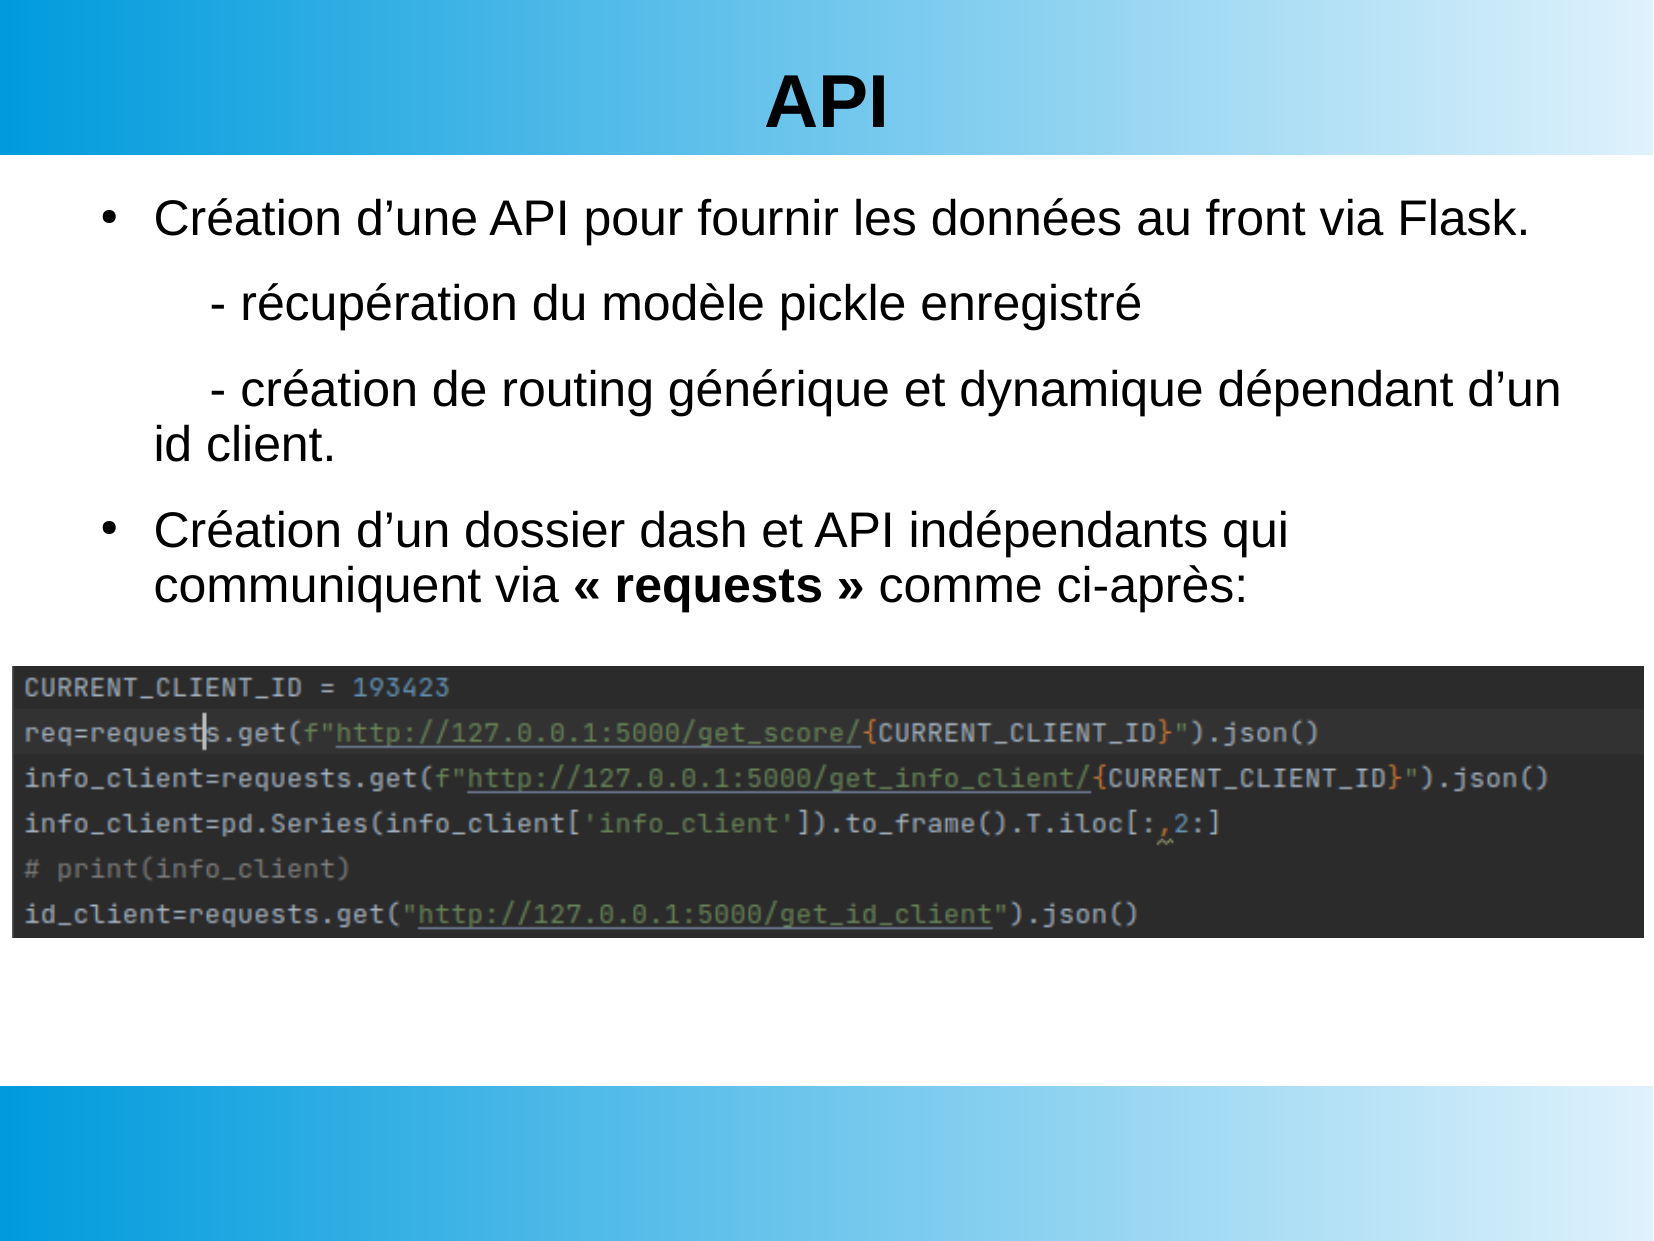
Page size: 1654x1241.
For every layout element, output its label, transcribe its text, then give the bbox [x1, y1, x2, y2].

list Création d’une API pour fournir les données au front via Flask. - récupération du modèle pickle enregistré - création de routing générique et dynamique dépendant d’un id client. Création d’un dossier dash et API indépendants qui communiquent via « requests » comme ci-après: [82, 190, 1571, 666]
title API [82, 49, 1571, 155]
picture [12, 666, 1644, 938]
